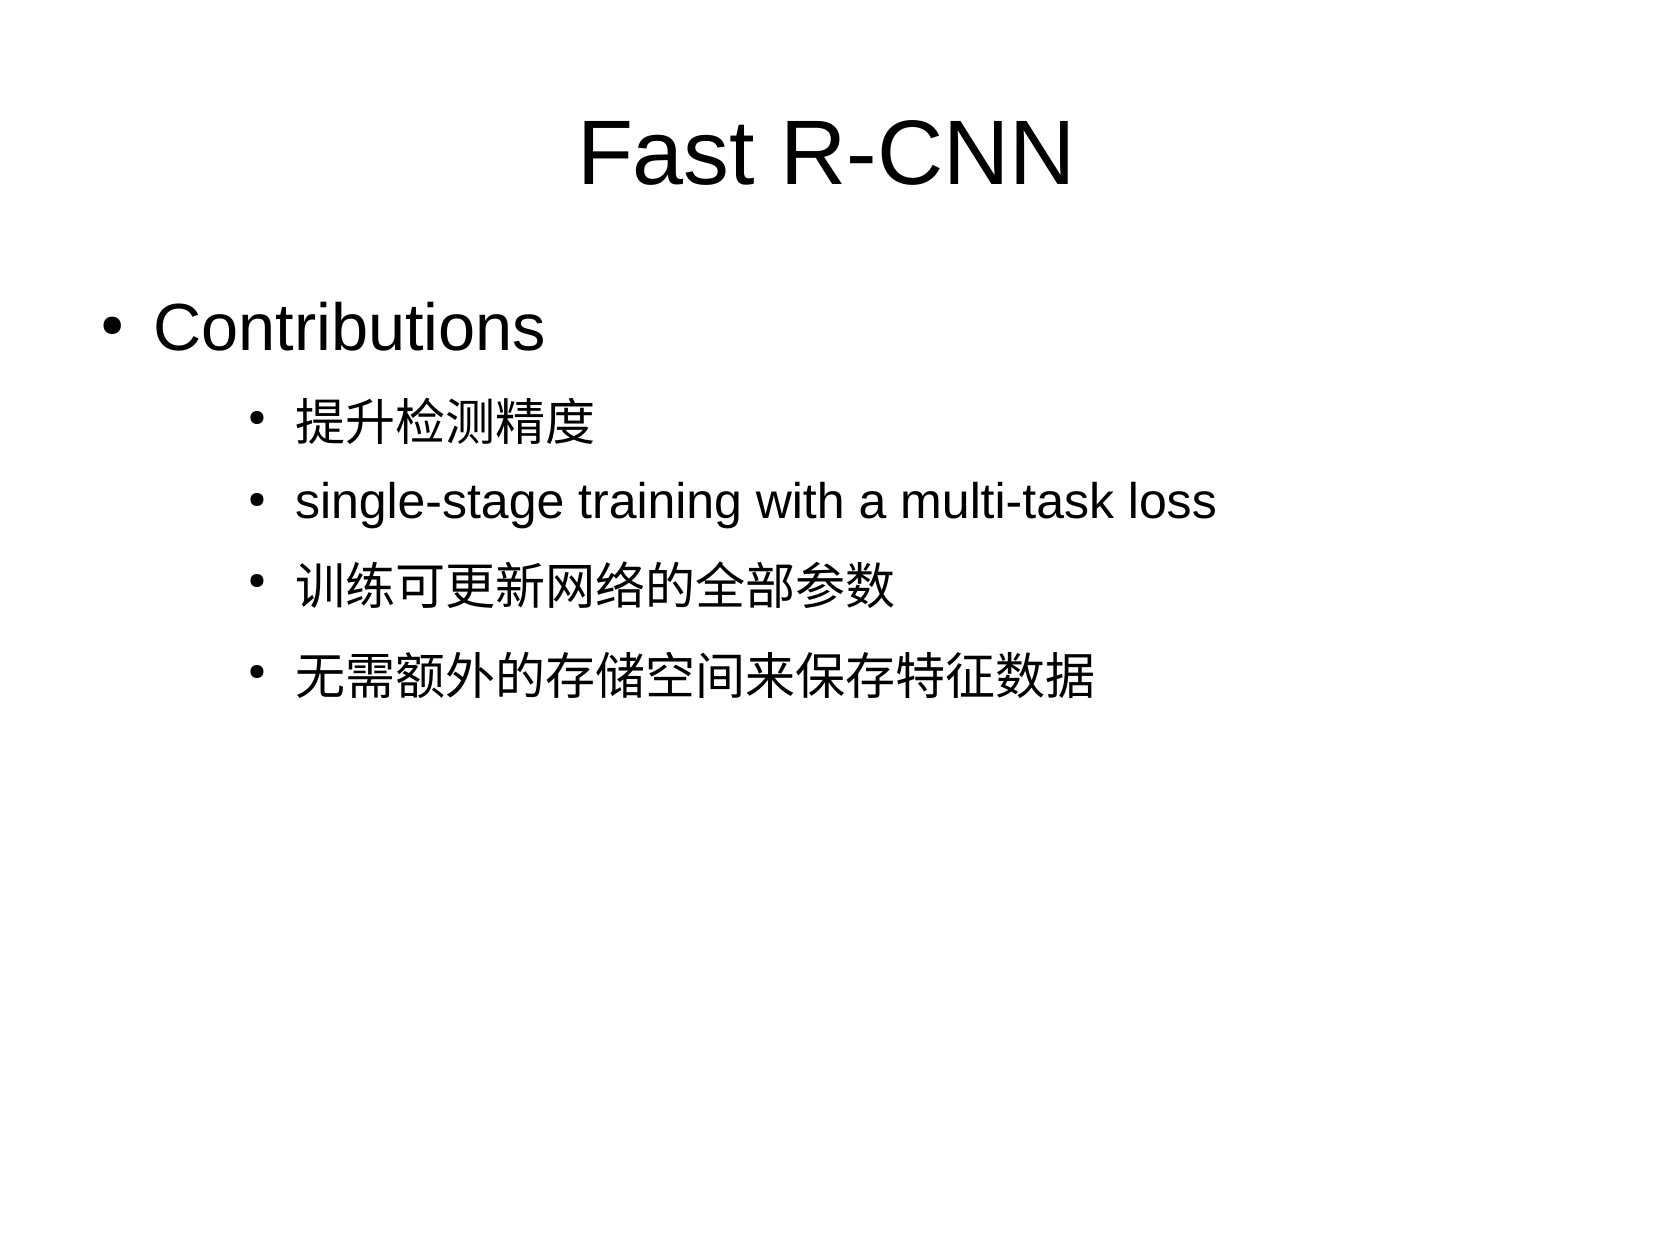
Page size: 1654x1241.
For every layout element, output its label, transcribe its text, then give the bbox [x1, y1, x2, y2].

title Fast R-CNN [82, 49, 1571, 257]
list Contributions 提升检测精度 single-stage training with a multi-task loss 训练可更新网络的全部参数 无需额外的存储空间来保存特征数据 [82, 290, 1571, 1010]
